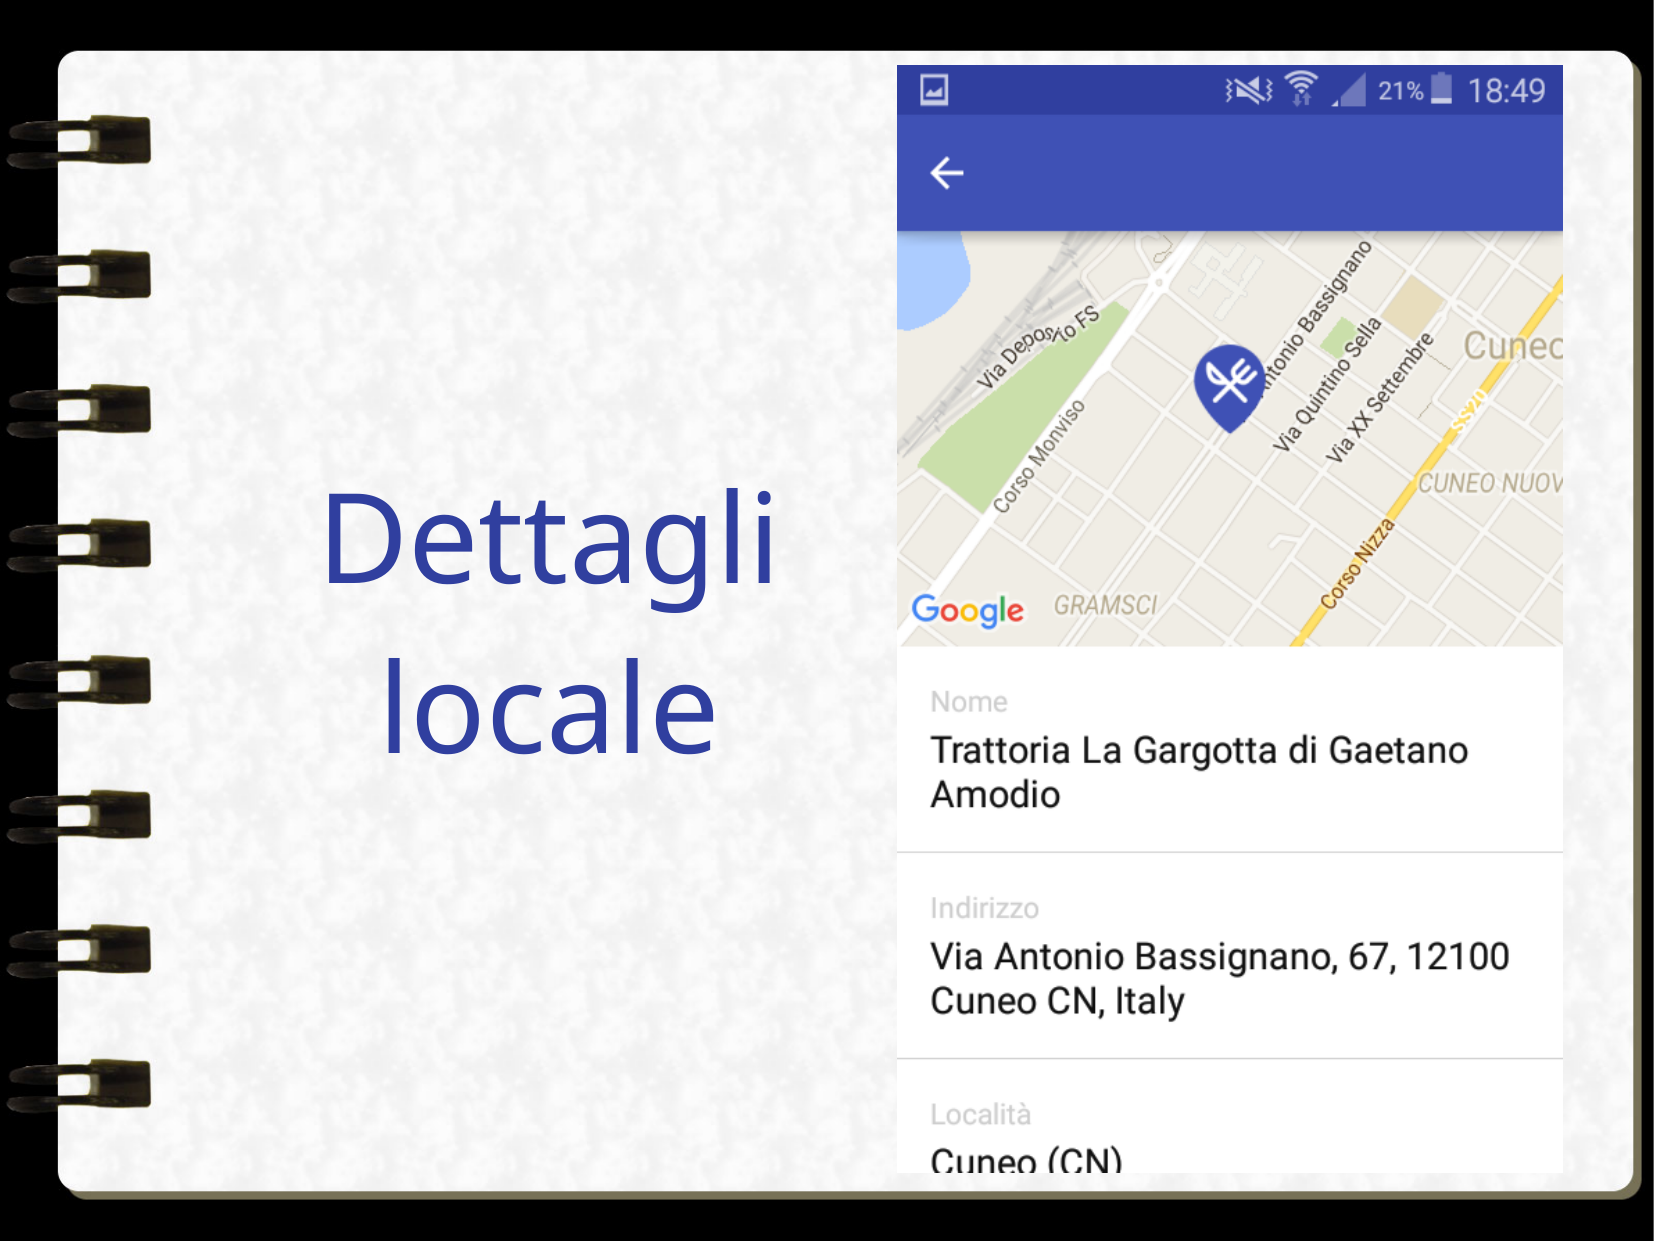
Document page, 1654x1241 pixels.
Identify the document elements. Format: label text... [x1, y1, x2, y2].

picture [0, 0, 1654, 1241]
title Dettagli locale [188, 455, 897, 785]
